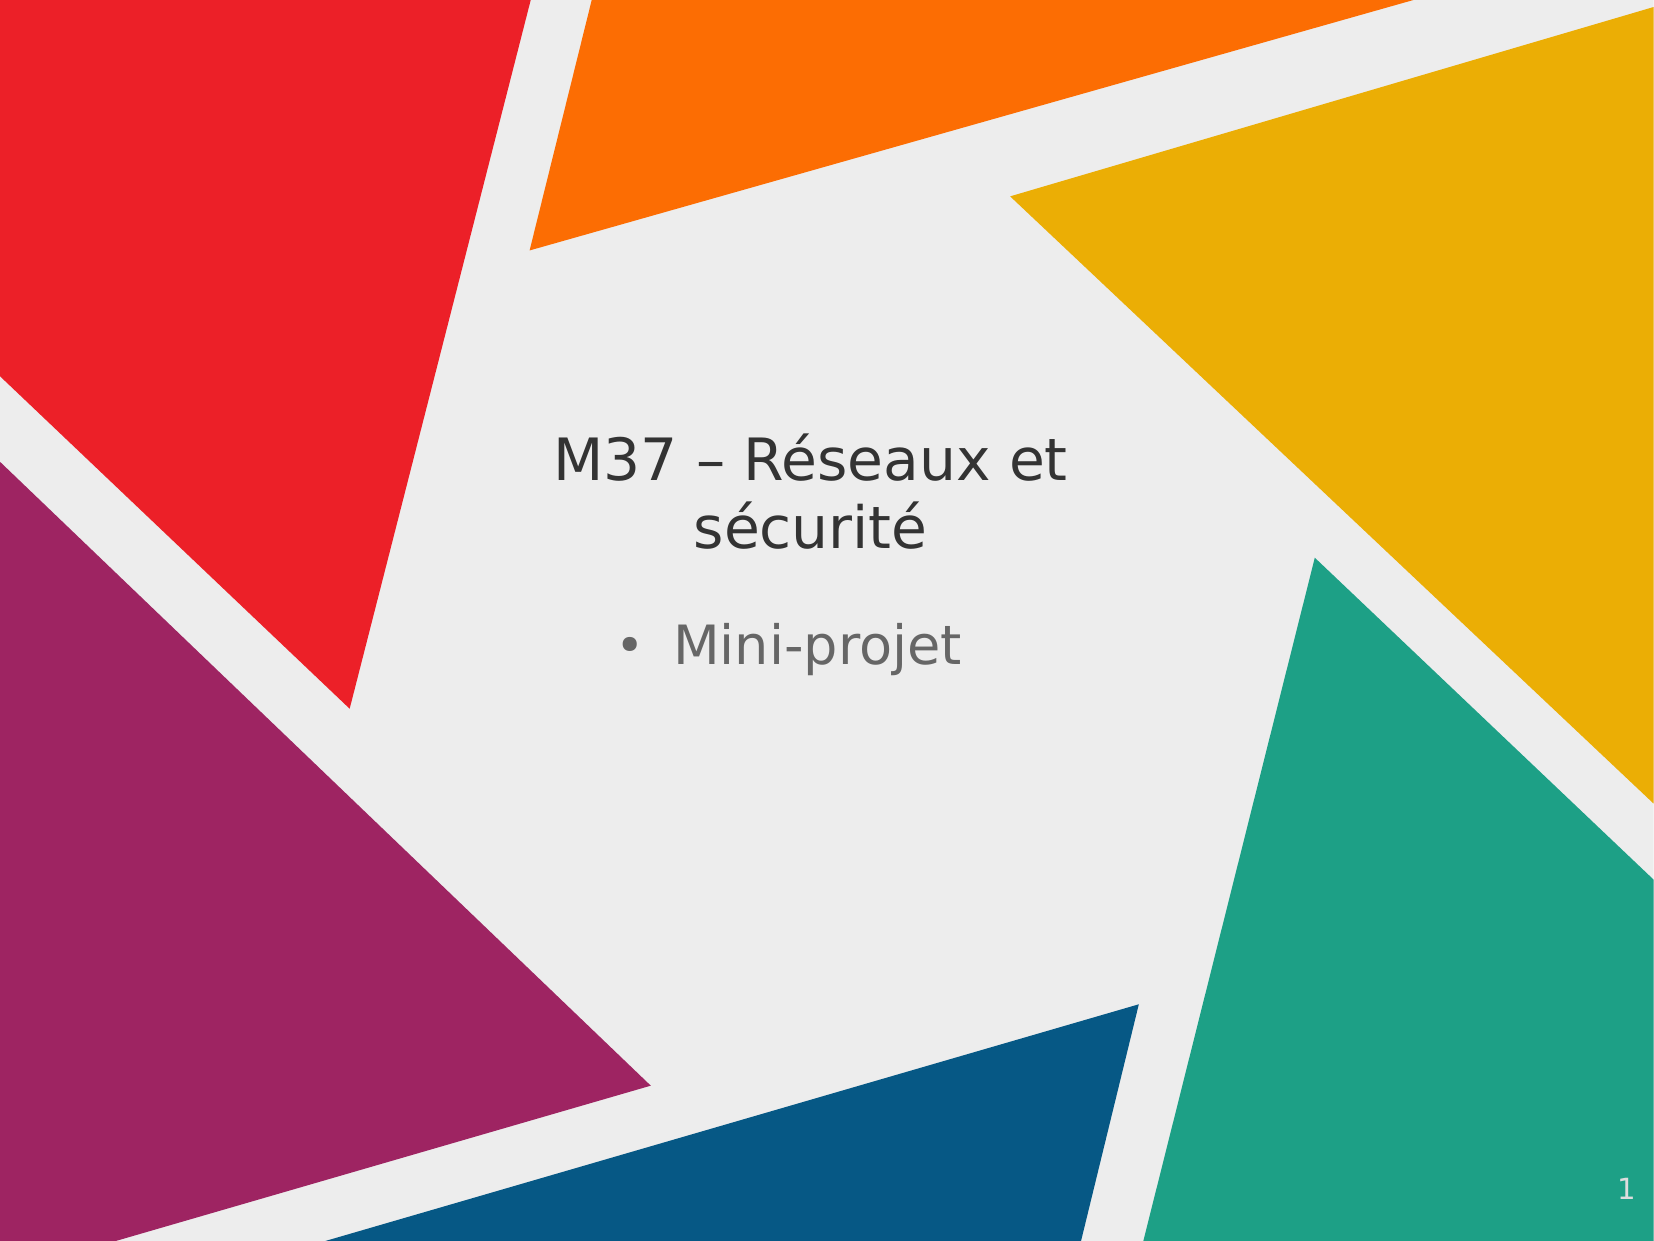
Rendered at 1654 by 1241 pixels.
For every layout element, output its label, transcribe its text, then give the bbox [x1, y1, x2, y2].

title M37 – Réseaux et sécurité [460, 425, 1161, 564]
list Mini-projet [602, 614, 1191, 1005]
